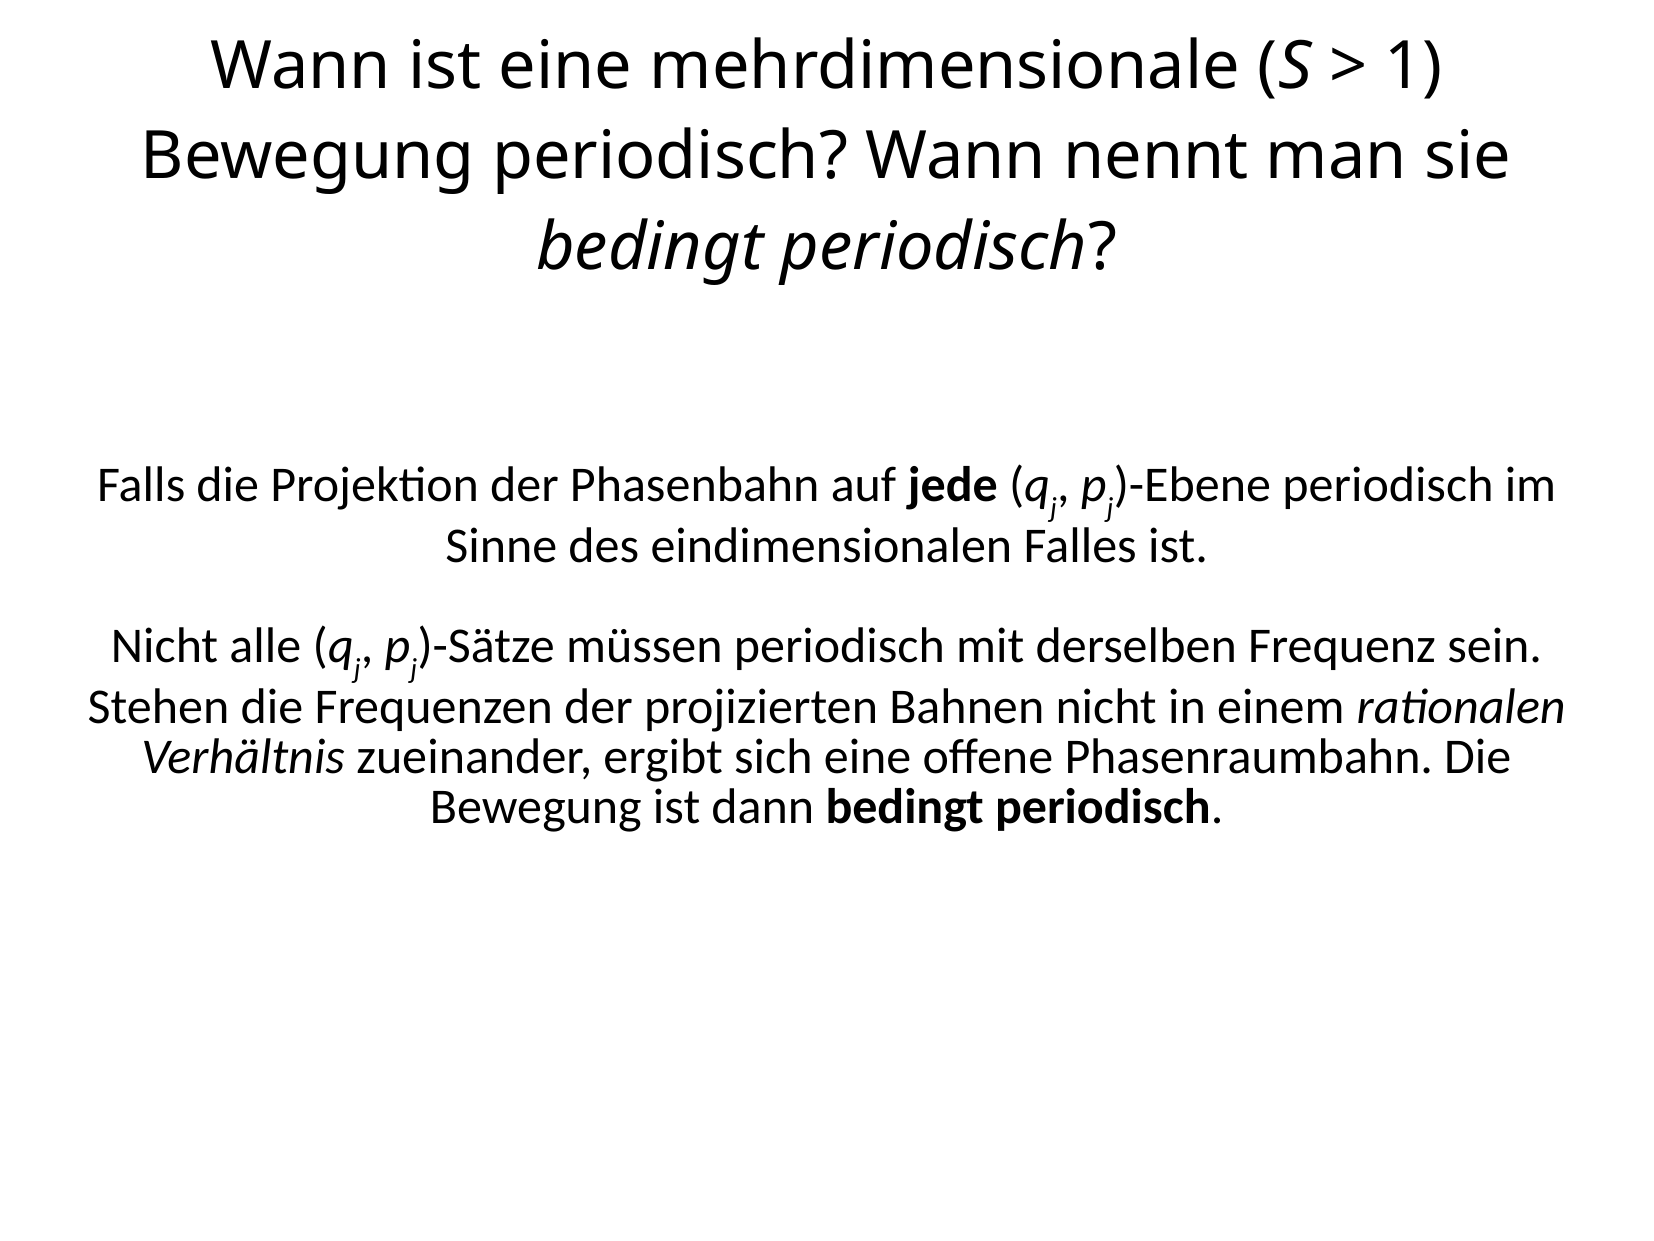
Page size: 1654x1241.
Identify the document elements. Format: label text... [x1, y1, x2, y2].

subtitle Falls die Projektion der Phasenbahn auf jede (qj, pj)-Ebene periodisch im Sinne des eindimensionalen Falles ist. Nicht alle (qj, pj)-Sätze müssen periodisch mit derselben Frequenz sein. Stehen die Frequenzen der projizierten Bahnen nicht in einem rationalen Verhältnis zueinander, ergibt sich eine offene Phasenraumbahn. Die Bewegung ist dann bedingt periodisch. [82, 290, 1571, 1010]
title Wann ist eine mehrdimensionale (S > 1) Bewegung periodisch? Wann nennt man sie bedingt periodisch? [82, 19, 1571, 287]
